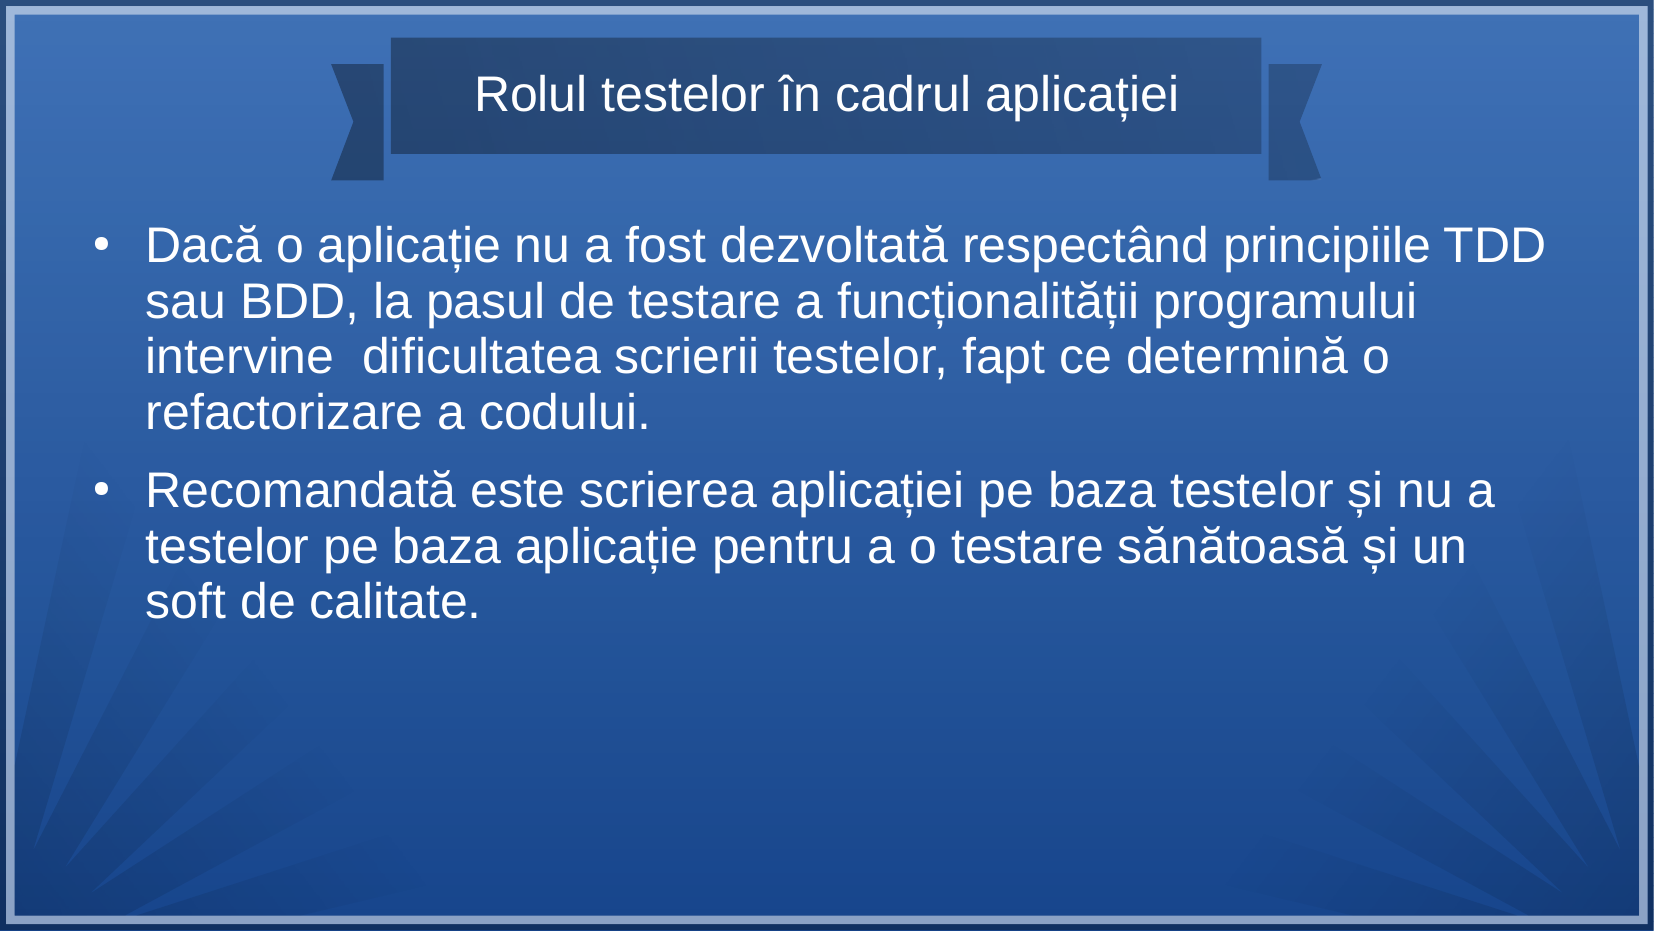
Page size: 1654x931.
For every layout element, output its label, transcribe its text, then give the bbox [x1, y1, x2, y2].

title Rolul testelor în cadrul aplicației [389, 35, 1264, 154]
list Dacă o aplicație nu a fost dezvoltată respectând principiile TDD sau BDD, la pasul de testare a funcționalității programului intervine dificultatea scrierii testelor, fapt ce determină o refactorizare a codului. Recomandată este scrierea aplicației pe baza testelor și nu a testelor pe baza aplicație pentru a o testare sănătoasă și un soft de calitate. [75, 217, 1564, 841]
